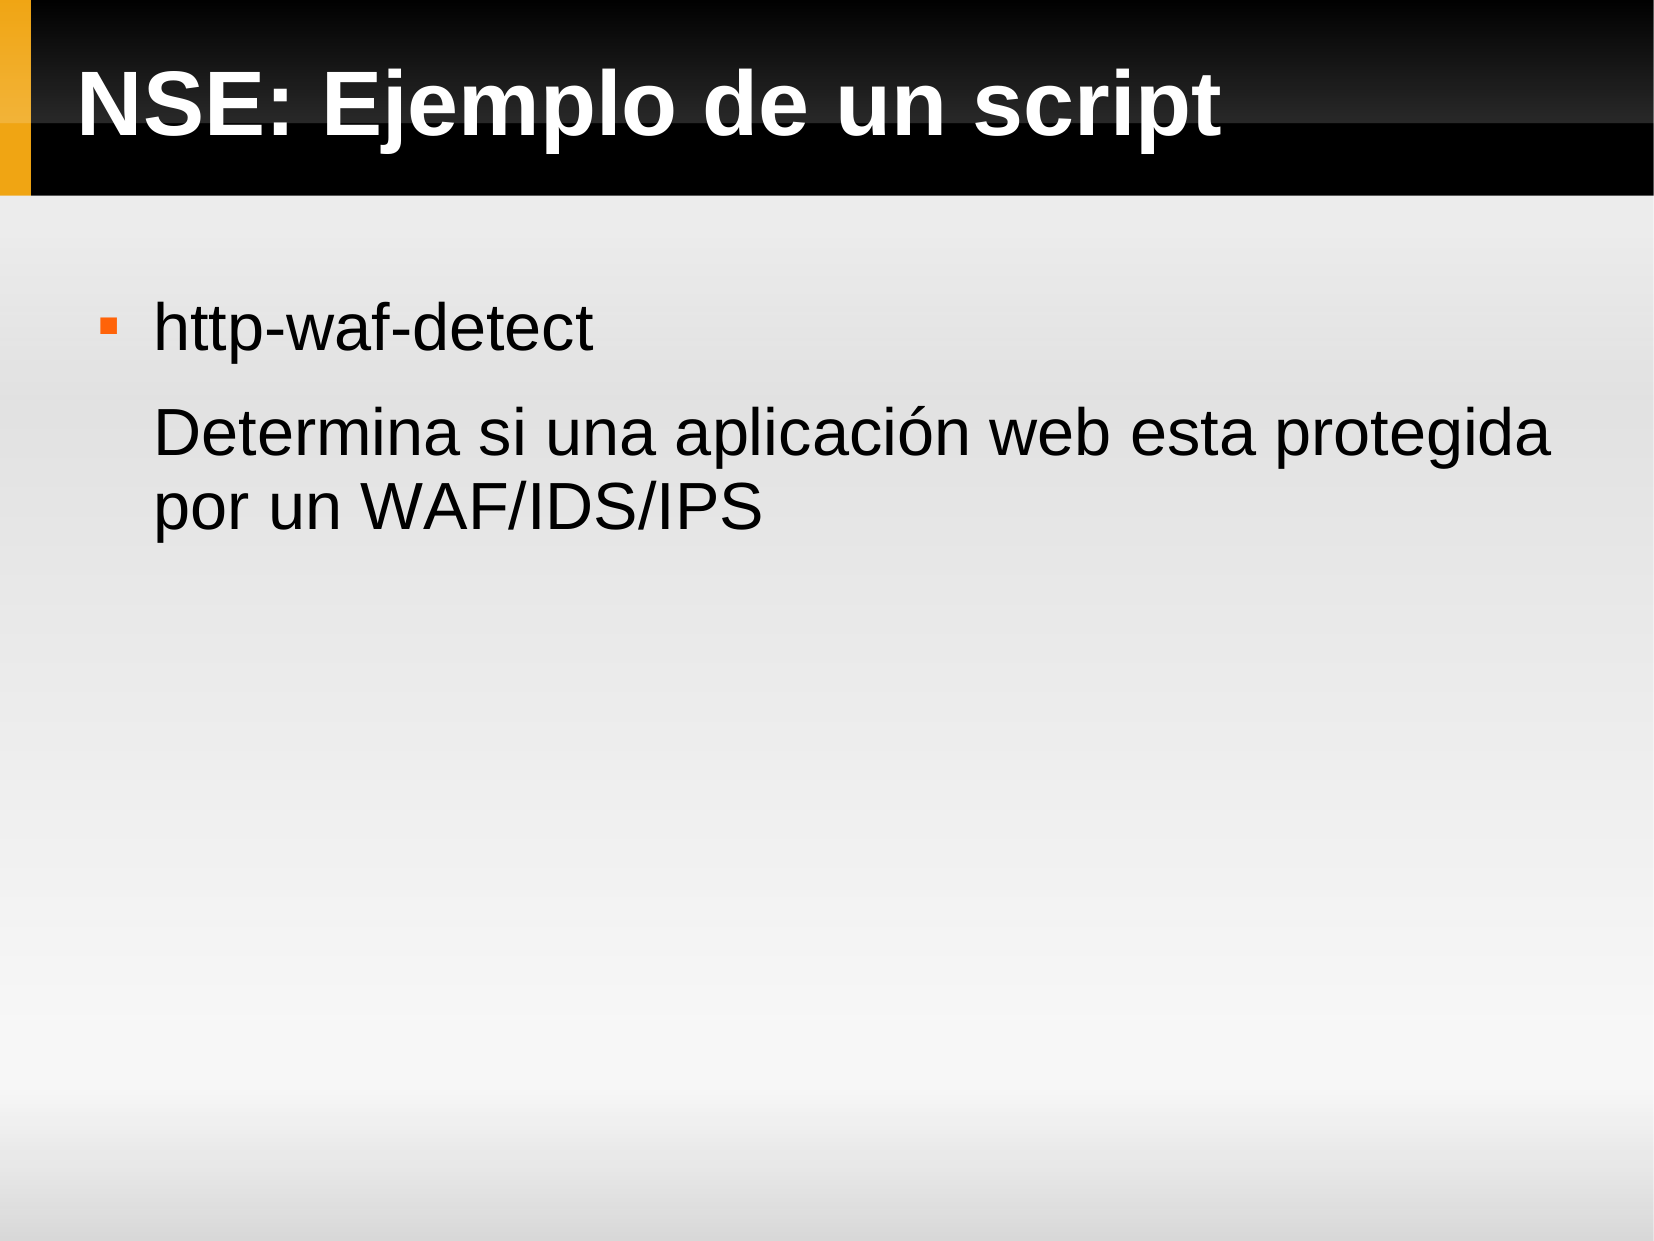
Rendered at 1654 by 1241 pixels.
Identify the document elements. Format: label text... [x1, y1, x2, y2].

picture [0, 0, 1654, 1241]
list http-waf-detect Determina si una aplicación web esta protegida por un WAF/IDS/IPS [82, 290, 1571, 1109]
title NSE: Ejemplo de un script [76, 0, 1565, 208]
